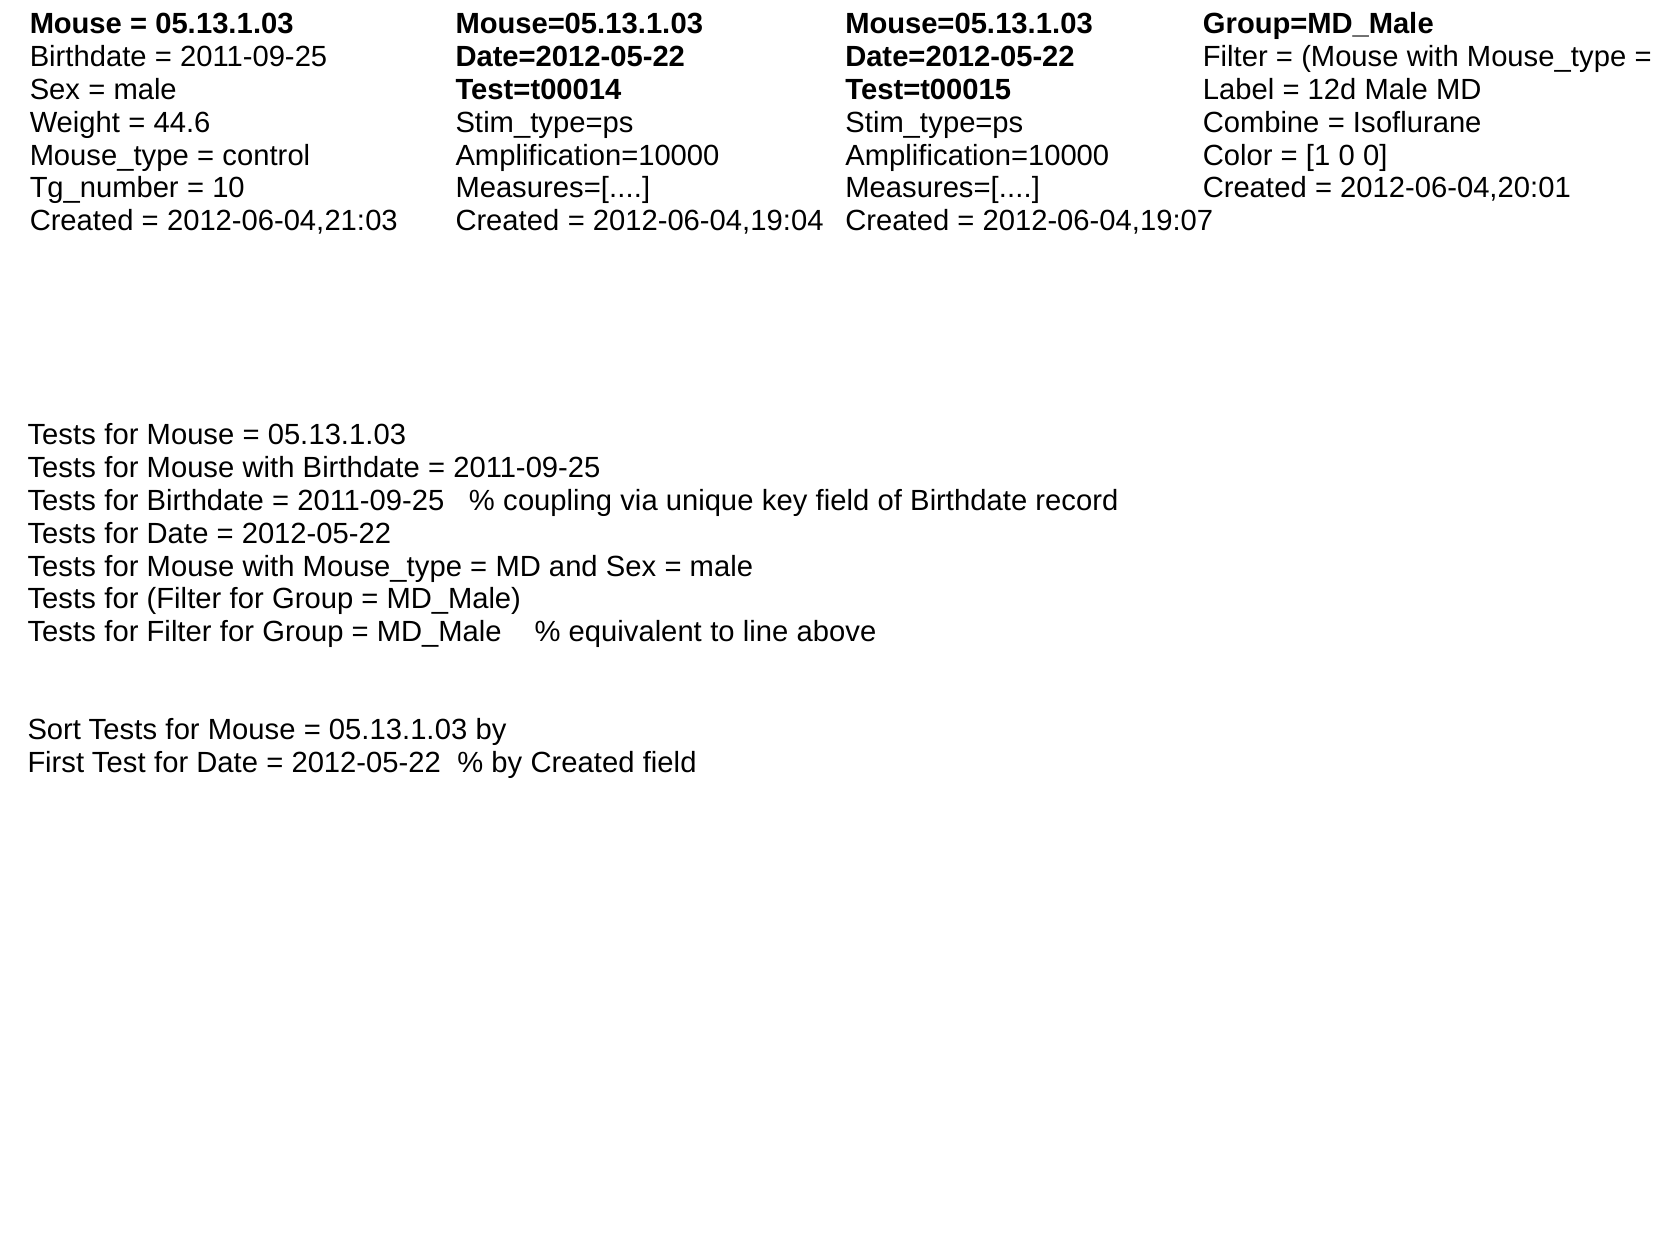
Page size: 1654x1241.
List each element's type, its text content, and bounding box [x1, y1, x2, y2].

text_box Mouse = 05.13.1.03 Birthdate = 2011-09-25 Sex = male Weight = 44.6 Mouse_type = control Tg_number = 10 Created = 2012-06-04,21:03 [15, 0, 414, 278]
text_box Tests for Mouse = 05.13.1.03 Tests for Mouse with Birthdate = 2011-09-25 Tests for Birthdate = 2011-09-25 % coupling via unique key field of Birthdate record Tests for Date = 2012-05-22 Tests for Mouse with Mouse_type = MD and Sex = male Tests for (Filter for Group = MD_Male) Tests for Filter for Group = MD_Male % equivalent to line above Sort Tests for Mouse = 05.13.1.03 by First Test for Date = 2012-05-22 % by Created field [12, 410, 1135, 1180]
text_box Mouse=05.13.1.03 Date=2012-05-22 Test=t00014 Stim_type=ps Amplification=10000 Measures=[....] Created = 2012-06-04,19:04 [440, 0, 830, 245]
text_box Group=MD_Male Filter = (Mouse with Mouse_type = MD and Sex = male) Label = 12d Male MD Combine = Isoflurane Color = [1 0 0] Created = 2012-06-04,20:01 [1188, 0, 1654, 212]
text_box Mouse=05.13.1.03 Date=2012-05-22 Test=t00015 Stim_type=ps Amplification=10000 Measures=[....] Created = 2012-06-04,19:07 [830, 0, 1229, 245]
